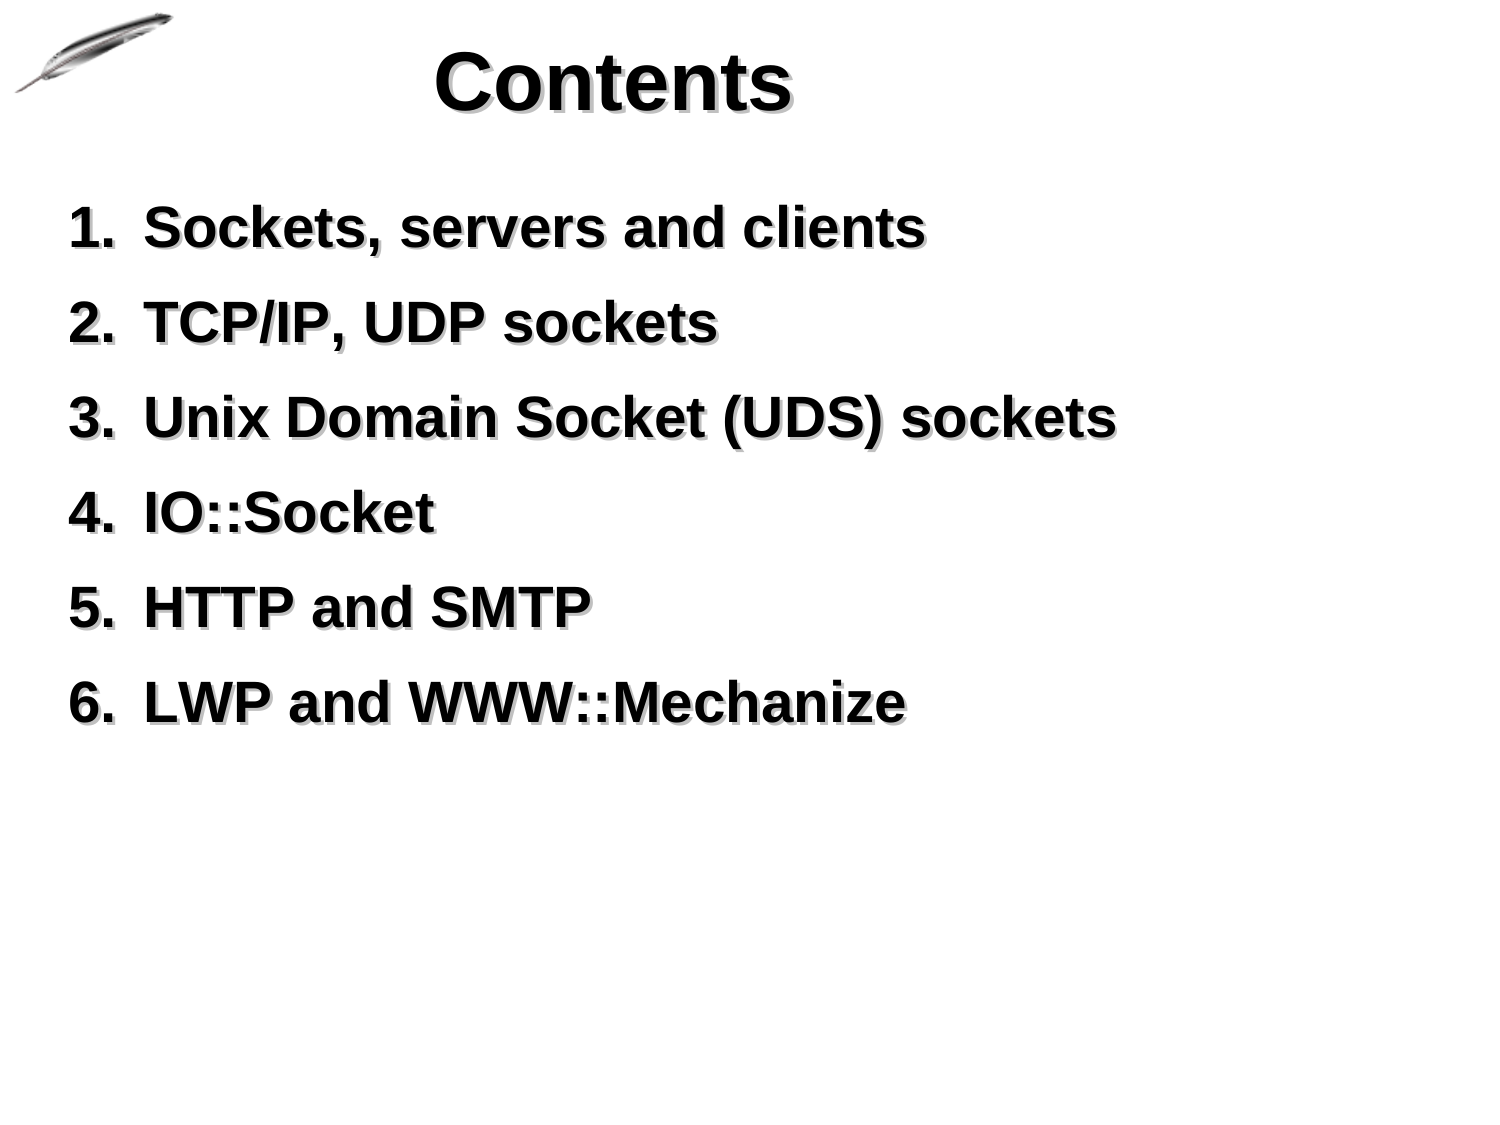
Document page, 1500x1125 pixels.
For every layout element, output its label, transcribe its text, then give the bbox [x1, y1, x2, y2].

title Contents [419, 11, 1459, 161]
picture [11, 11, 179, 95]
list Sockets, servers and clients TCP/IP, UDP sockets Unix Domain Socket (UDS) sockets IO::Socket HTTP and SMTP LWP and WWW::Mechanize [53, 190, 1447, 1065]
